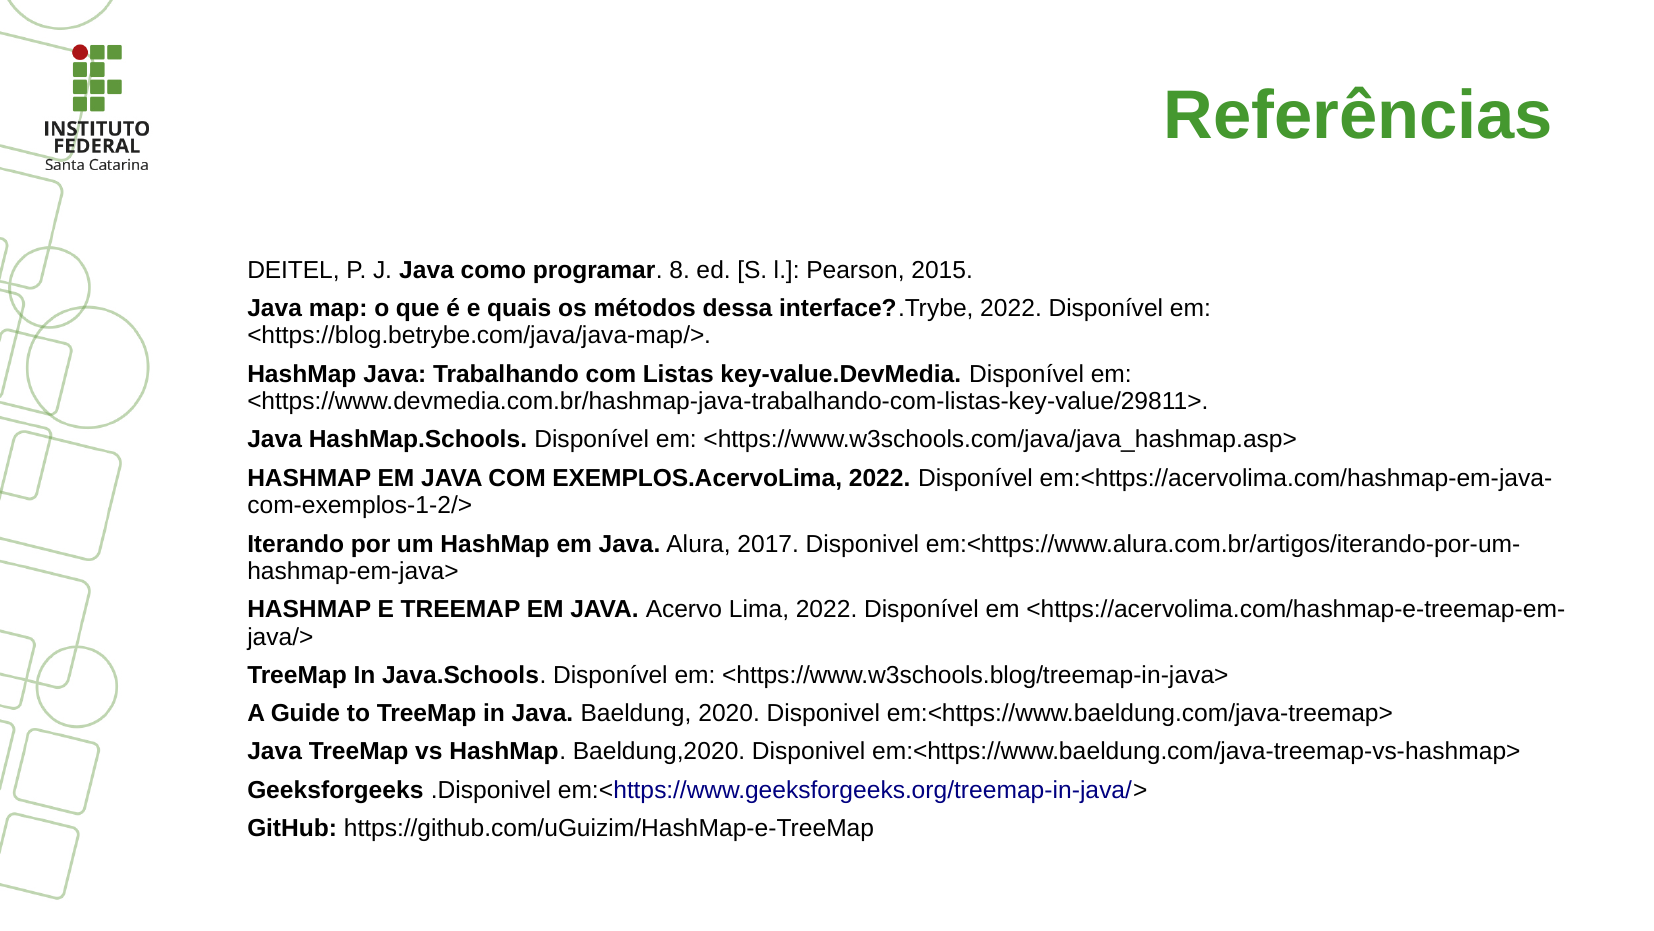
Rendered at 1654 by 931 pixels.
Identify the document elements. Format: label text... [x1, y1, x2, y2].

picture [0, 0, 1317, 931]
title Referências [259, 37, 1571, 193]
list DEITEL, P. J. Java como programar. 8. ed. [S. l.]: Pearson, 2015. Java map: o que é e quais os métodos dessa interface?.Trybe, 2022. Disponível em: <https://blog.betrybe.com/java/java-map/>. HashMap Java: Trabalhando com Listas key-value.DevMedia. Disponível em: <https://www.devmedia.com.br/hashmap-java-trabalhando-com-listas-key-value/29811>. Java HashMap.Schools. Disponível em: <https://www.w3schools.com/java/java_hashmap.asp> HASHMAP EM JAVA COM EXEMPLOS.AcervoLima, 2022. Disponível em:<https://acervolima.com/hashmap-em-java-com-exemplos-1-2/> Iterando por um HashMap em Java. Alura, 2017. Disponivel em:<https://www.alura.com.br/artigos/iterando-por-um-hashmap-em-java> HASHMAP E TREEMAP EM JAVA. Acervo Lima, 2022. Disponível em <https://acervolima.com/hashmap-e-treemap-em-java/> TreeMap In Java.Schools. Disponível em: <https://www.w3schools.blog/treemap-in-java> A Guide to TreeMap in Java. Baeldung, 2020. Disponivel em:<https://www.baeldung.com/java-treemap> Java TreeMap vs HashMap. Baeldung,2020. Disponivel em:<https://www.baeldung.com/java-treemap-vs-hashmap> Geeksforgeeks .Disponivel em:<https://www.geeksforgeeks.org/treemap-in-java/> GitHub: https://github.com/uGuizim/HashMap-e-TreeMap [212, 217, 1571, 848]
